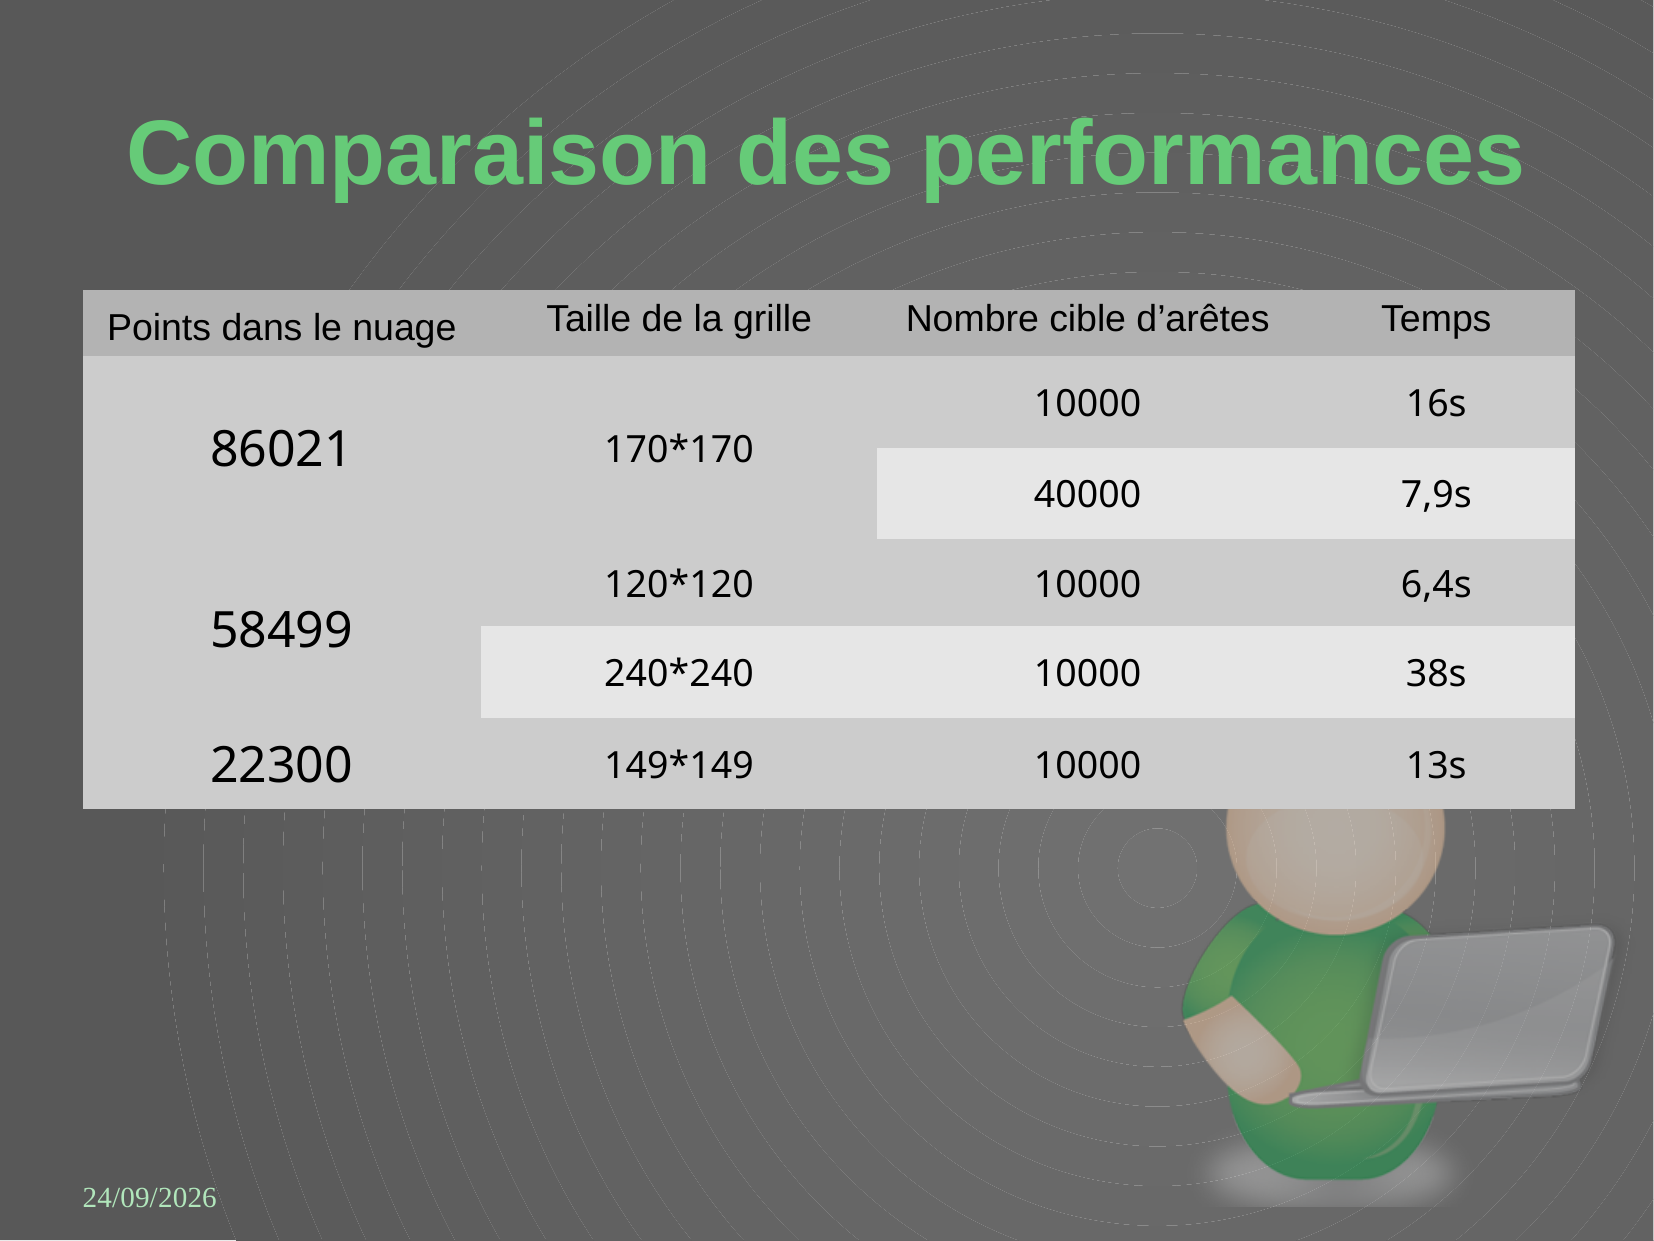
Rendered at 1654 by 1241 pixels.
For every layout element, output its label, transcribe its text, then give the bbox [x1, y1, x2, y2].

table_cell 240*240 [481, 626, 877, 718]
table_cell 10000 [877, 718, 1298, 809]
table_cell 10000 [877, 356, 1298, 448]
table_cell 120*120 [481, 539, 877, 626]
table_cell 10000 [877, 626, 1298, 718]
table_cell 7,9s [1298, 448, 1575, 539]
table_cell 10000 [877, 539, 1298, 626]
table_cell 149*149 [481, 718, 877, 809]
table_cell 13s [1298, 718, 1575, 809]
table_header Nombre cible d’arêtes [877, 290, 1298, 356]
title Comparaison des performances [82, 49, 1571, 257]
table_cell 38s [1298, 626, 1575, 718]
table_cell 58499 [83, 539, 481, 718]
table_cell 86021 [83, 356, 481, 539]
table_cell 170*170 [481, 356, 877, 539]
table_cell 16s [1298, 356, 1575, 448]
table_header Temps [1298, 290, 1575, 356]
table_cell 6,4s [1298, 539, 1575, 626]
table_cell 40000 [877, 448, 1298, 539]
table_header Points dans le nuage [83, 290, 481, 356]
table_header Taille de la grille [481, 290, 877, 356]
table_cell 22300 [83, 718, 481, 809]
picture [1161, 684, 1642, 1207]
